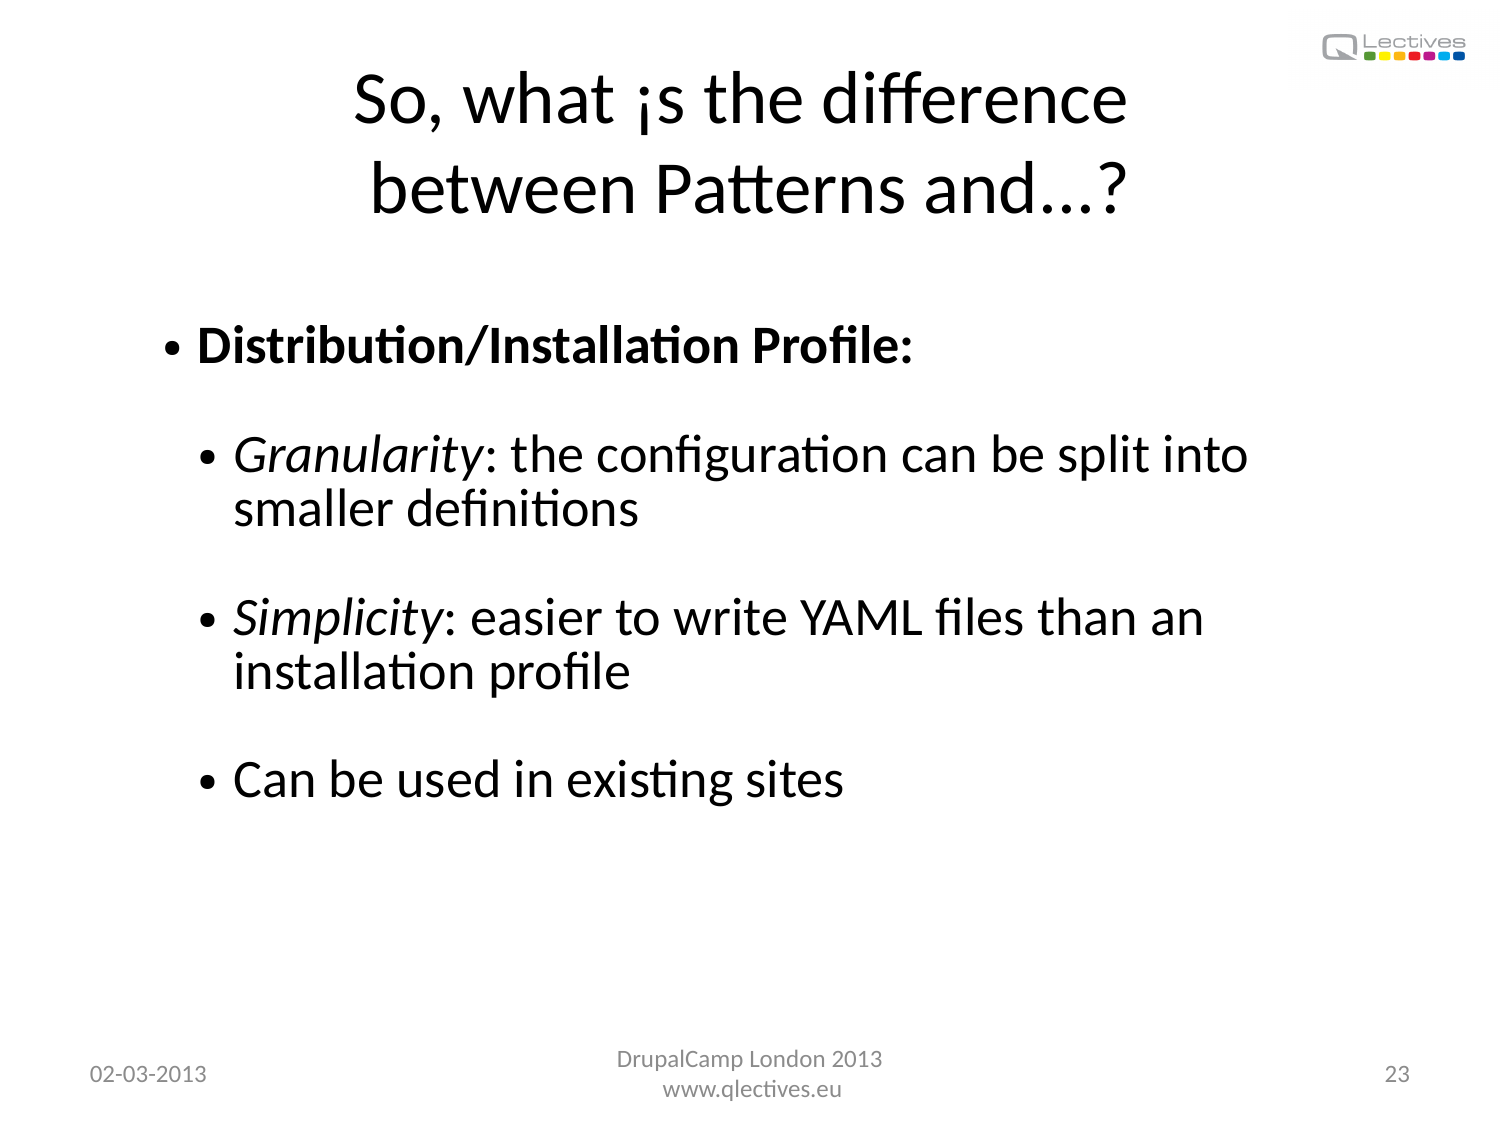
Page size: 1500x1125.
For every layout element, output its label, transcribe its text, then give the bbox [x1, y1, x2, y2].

text_box Distribution/Installation Profile: Granularity: the configuration can be split into smaller definitions Simplicity: easier to write YAML files than an installation profile Can be used in existing sites [147, 315, 1347, 898]
text_box <number> [1074, 1042, 1425, 1103]
text_box 02-03-2013 [74, 1042, 425, 1103]
picture [1288, 9, 1500, 90]
text_box So, what ¡s the difference between Patterns and...? [75, 45, 1425, 233]
text_box DrupalCamp London 2013 www.qlectives.eu [512, 1042, 988, 1103]
